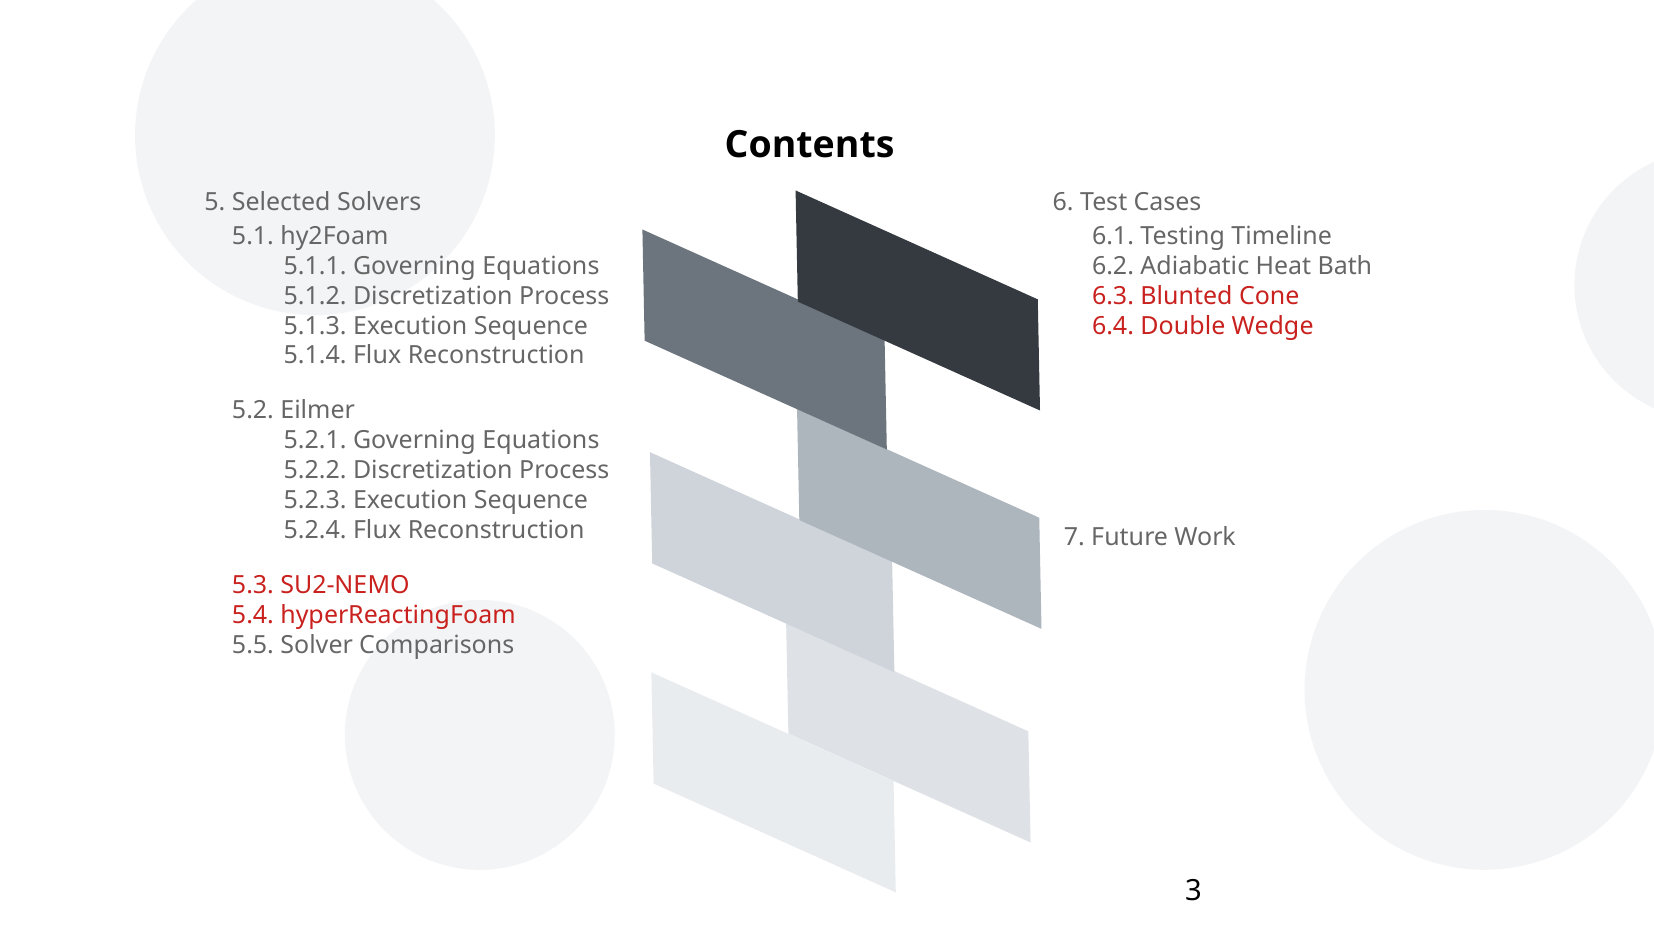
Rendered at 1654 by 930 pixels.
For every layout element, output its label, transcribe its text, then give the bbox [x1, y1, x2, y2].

text_box 6. Test Cases [1037, 178, 1593, 228]
text_box 5.1. hy2Foam 5.1.1. Governing Equations 5.1.2. Discretization Process 5.1.3. Execution Sequence 5.1.4. Flux Reconstruction 5.2. Eilmer 5.2.1. Governing Equations 5.2.2. Discretization Process 5.2.3. Execution Sequence 5.2.4. Flux Reconstruction 5.3. SU2-NEMO 5.4. hyperReactingFoam 5.5. Solver Comparisons [142, 211, 697, 860]
text_box 7. Future Work [1049, 512, 1604, 562]
text_box 5. Selected Solvers [189, 178, 745, 228]
text_box 6.1. Testing Timeline 6.2. Adiabatic Heat Bath 6.3. Blunted Cone 6.4. Double Wedge [1002, 211, 1557, 345]
text_box Contents [644, 112, 975, 179]
